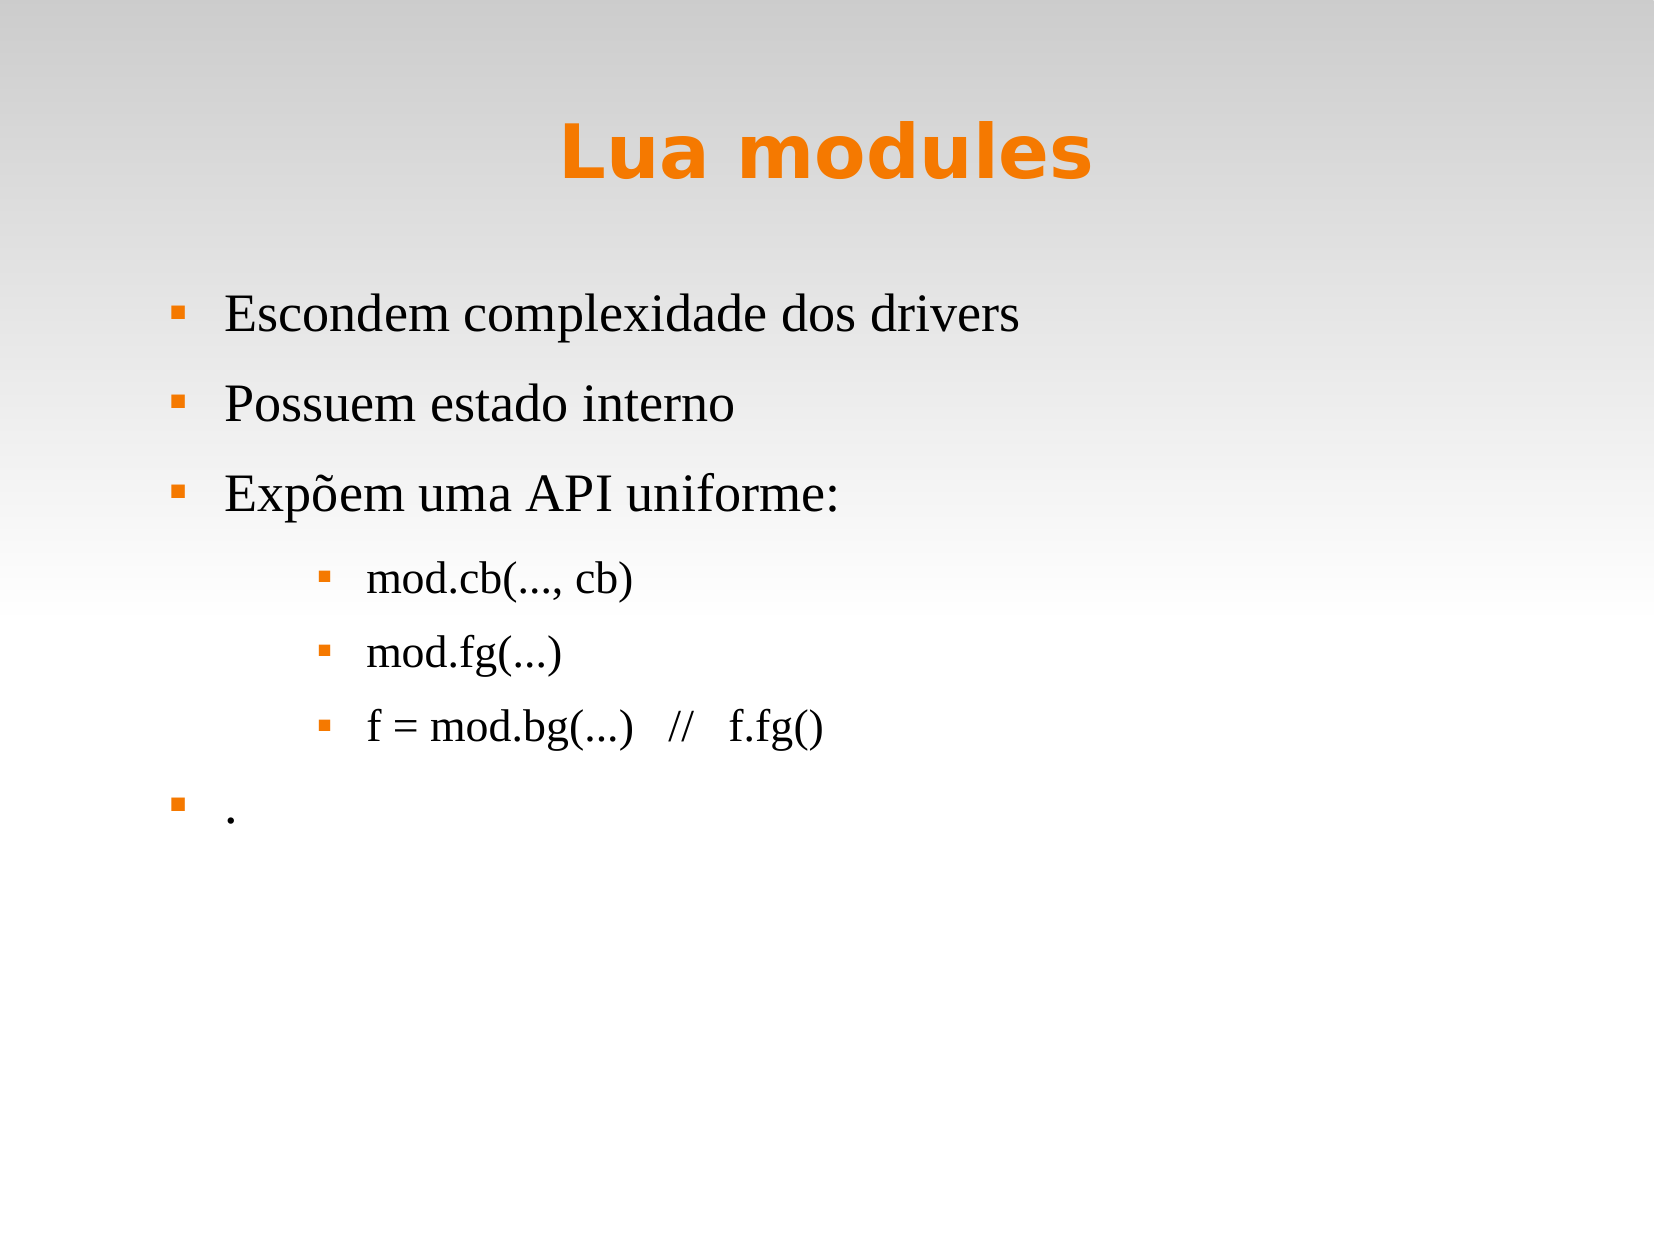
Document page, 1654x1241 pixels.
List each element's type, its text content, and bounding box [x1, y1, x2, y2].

title Lua modules [82, 49, 1571, 231]
list Escondem complexidade dos drivers Possuem estado interno Expõem uma API uniforme: mod.cb(..., cb) mod.fg(...) f = mod.bg(...) // f.fg() . [82, 231, 1571, 1035]
